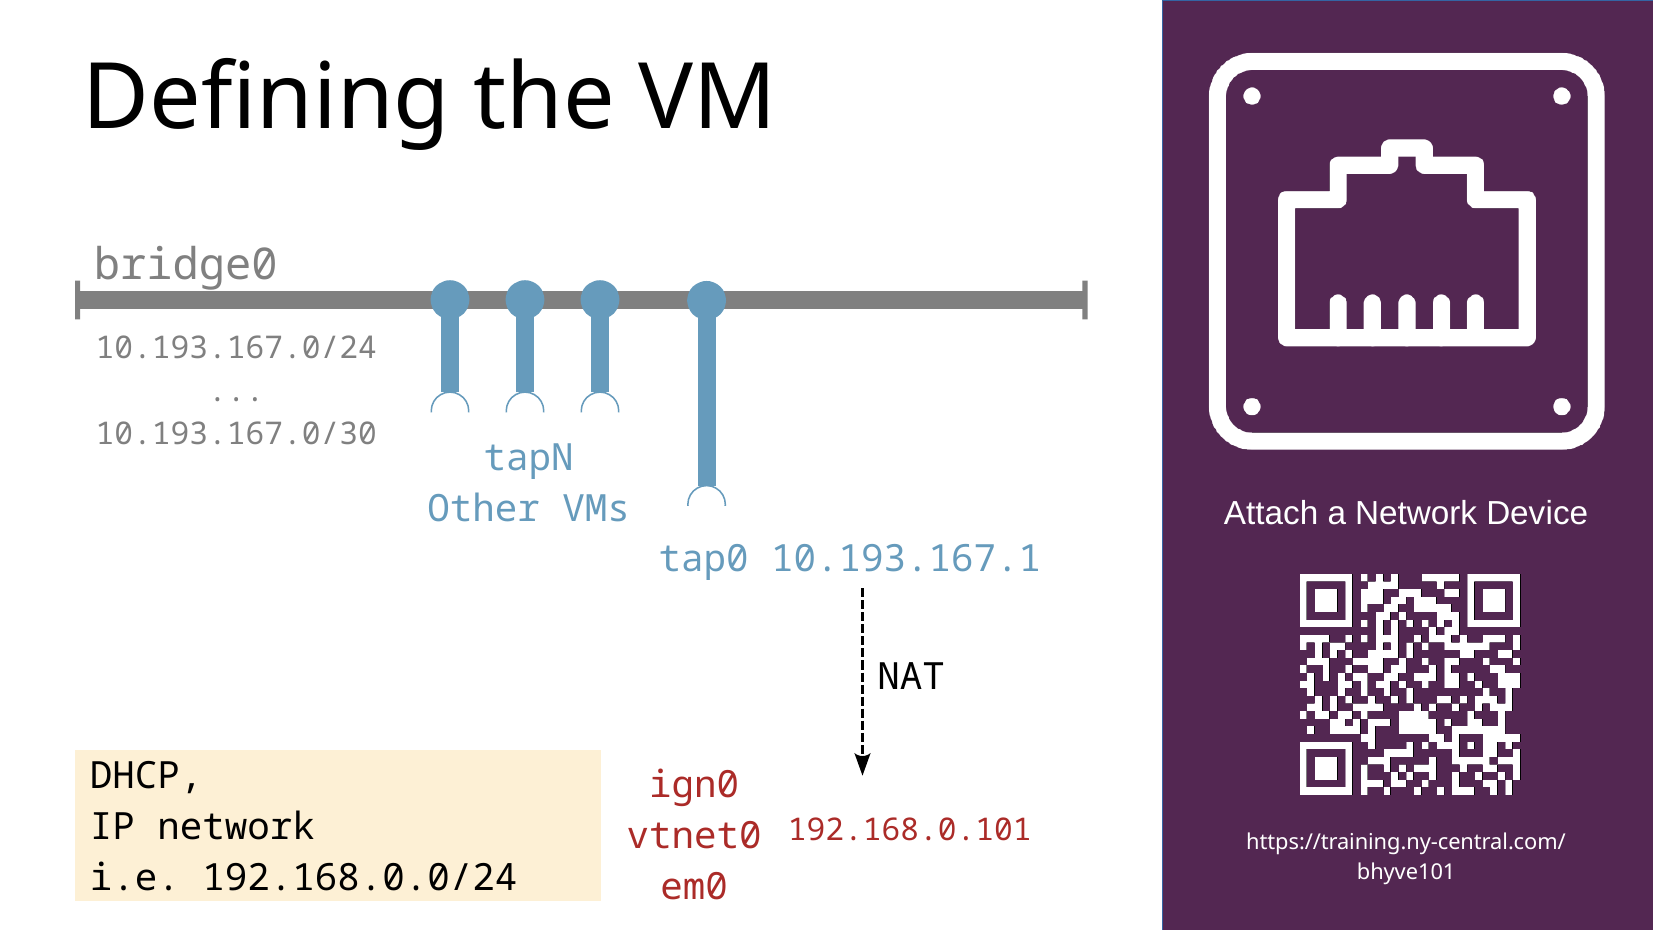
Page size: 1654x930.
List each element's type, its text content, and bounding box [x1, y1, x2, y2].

text_box ign0 vtnet0 em0 [611, 750, 774, 896]
text_box bridge0 [79, 225, 288, 291]
picture [1268, 638, 1550, 826]
picture [1200, 44, 1613, 458]
title Defining the VM [82, 37, 1571, 150]
text_box DHCP, IP network i.e. 192.168.0.0/24 [75, 750, 601, 901]
text_box 192.168.0.101 [773, 799, 1041, 851]
text_box Attach a Network Device [1200, 487, 1613, 638]
text_box tapN Other VMs [412, 423, 640, 526]
text_box NAT [862, 642, 958, 701]
text_box 10.193.167.0/24 ... 10.193.167.0/30 [80, 318, 386, 442]
text_box https://training.ny-central.com/bhyve101 [1200, 819, 1613, 930]
text_box [1162, 0, 1653, 930]
text_box tap0 10.193.167.1 [643, 523, 1088, 583]
